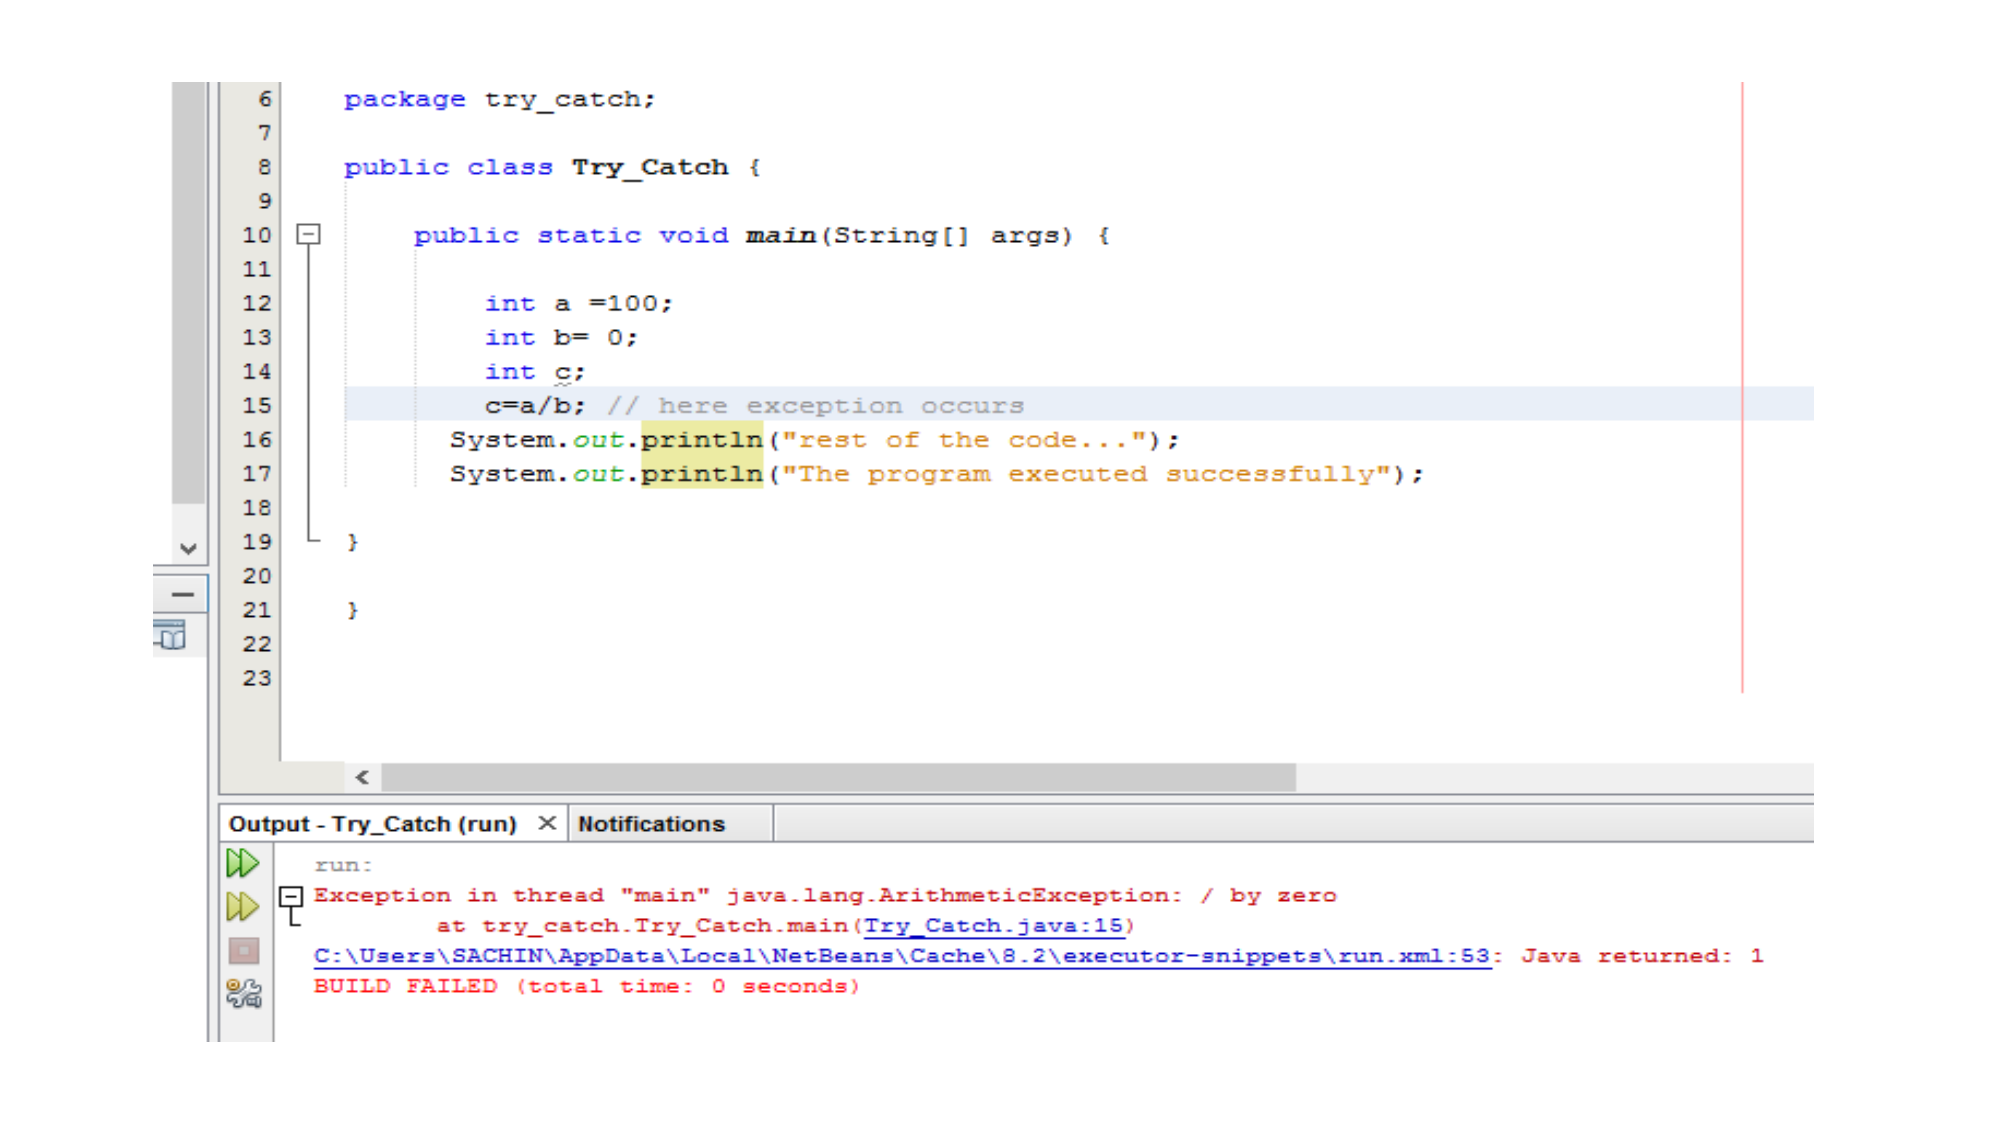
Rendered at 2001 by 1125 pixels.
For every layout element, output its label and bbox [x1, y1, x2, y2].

picture [153, 82, 1814, 1042]
